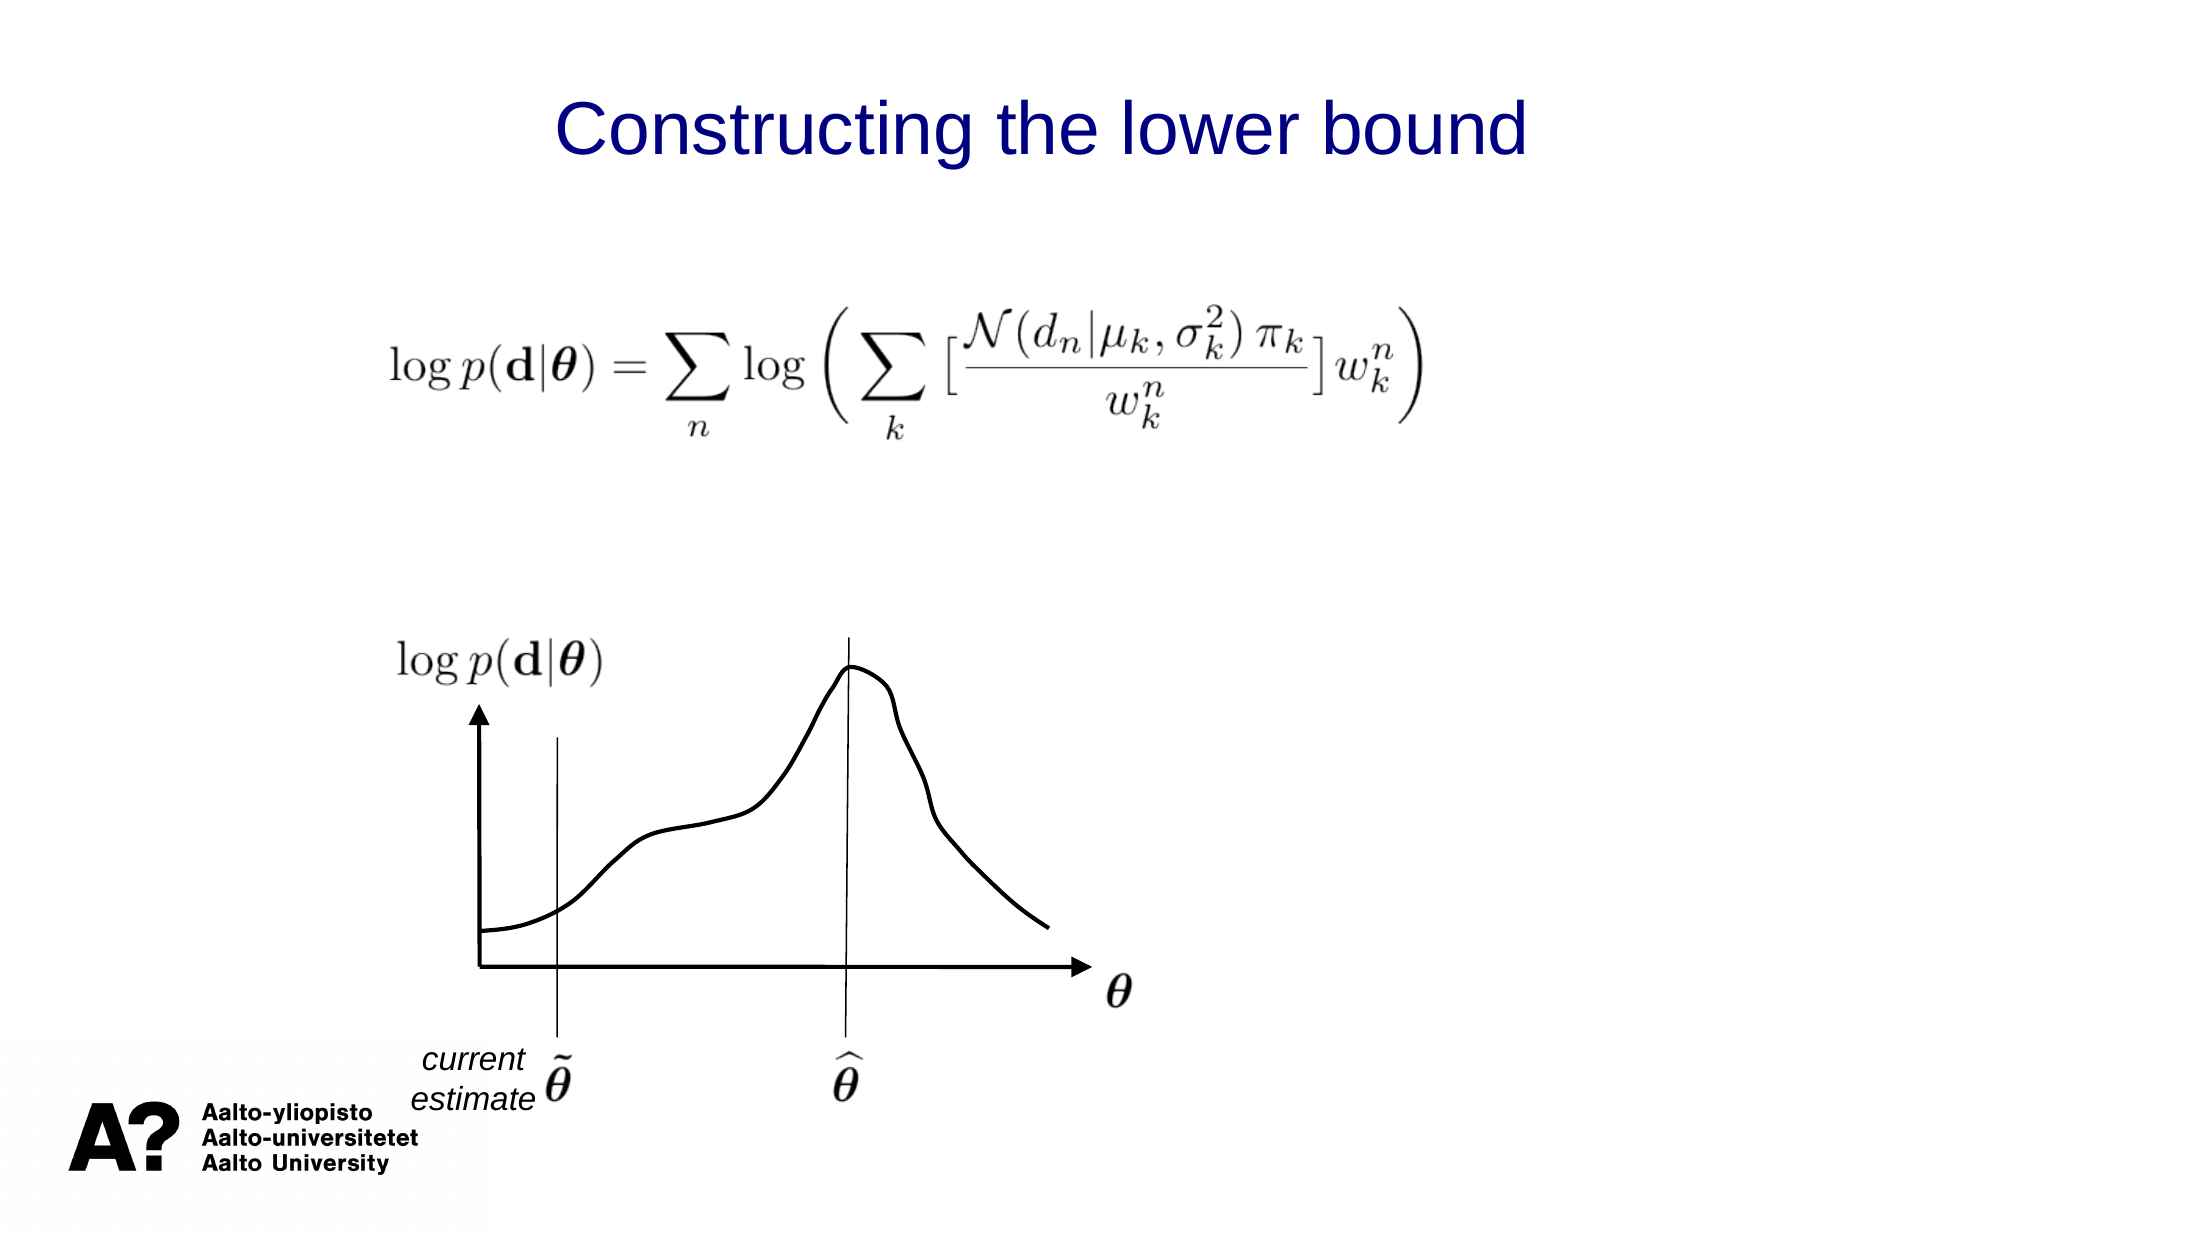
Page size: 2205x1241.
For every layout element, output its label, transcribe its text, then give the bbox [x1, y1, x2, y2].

picture [773, 1031, 874, 1126]
picture [528, 1043, 583, 1114]
title Constructing the lower bound [386, 65, 1699, 179]
picture [1073, 951, 1146, 1026]
text_box current estimate [373, 1029, 574, 1125]
picture [0, 1035, 488, 1239]
picture [366, 287, 1439, 449]
picture [373, 626, 615, 699]
